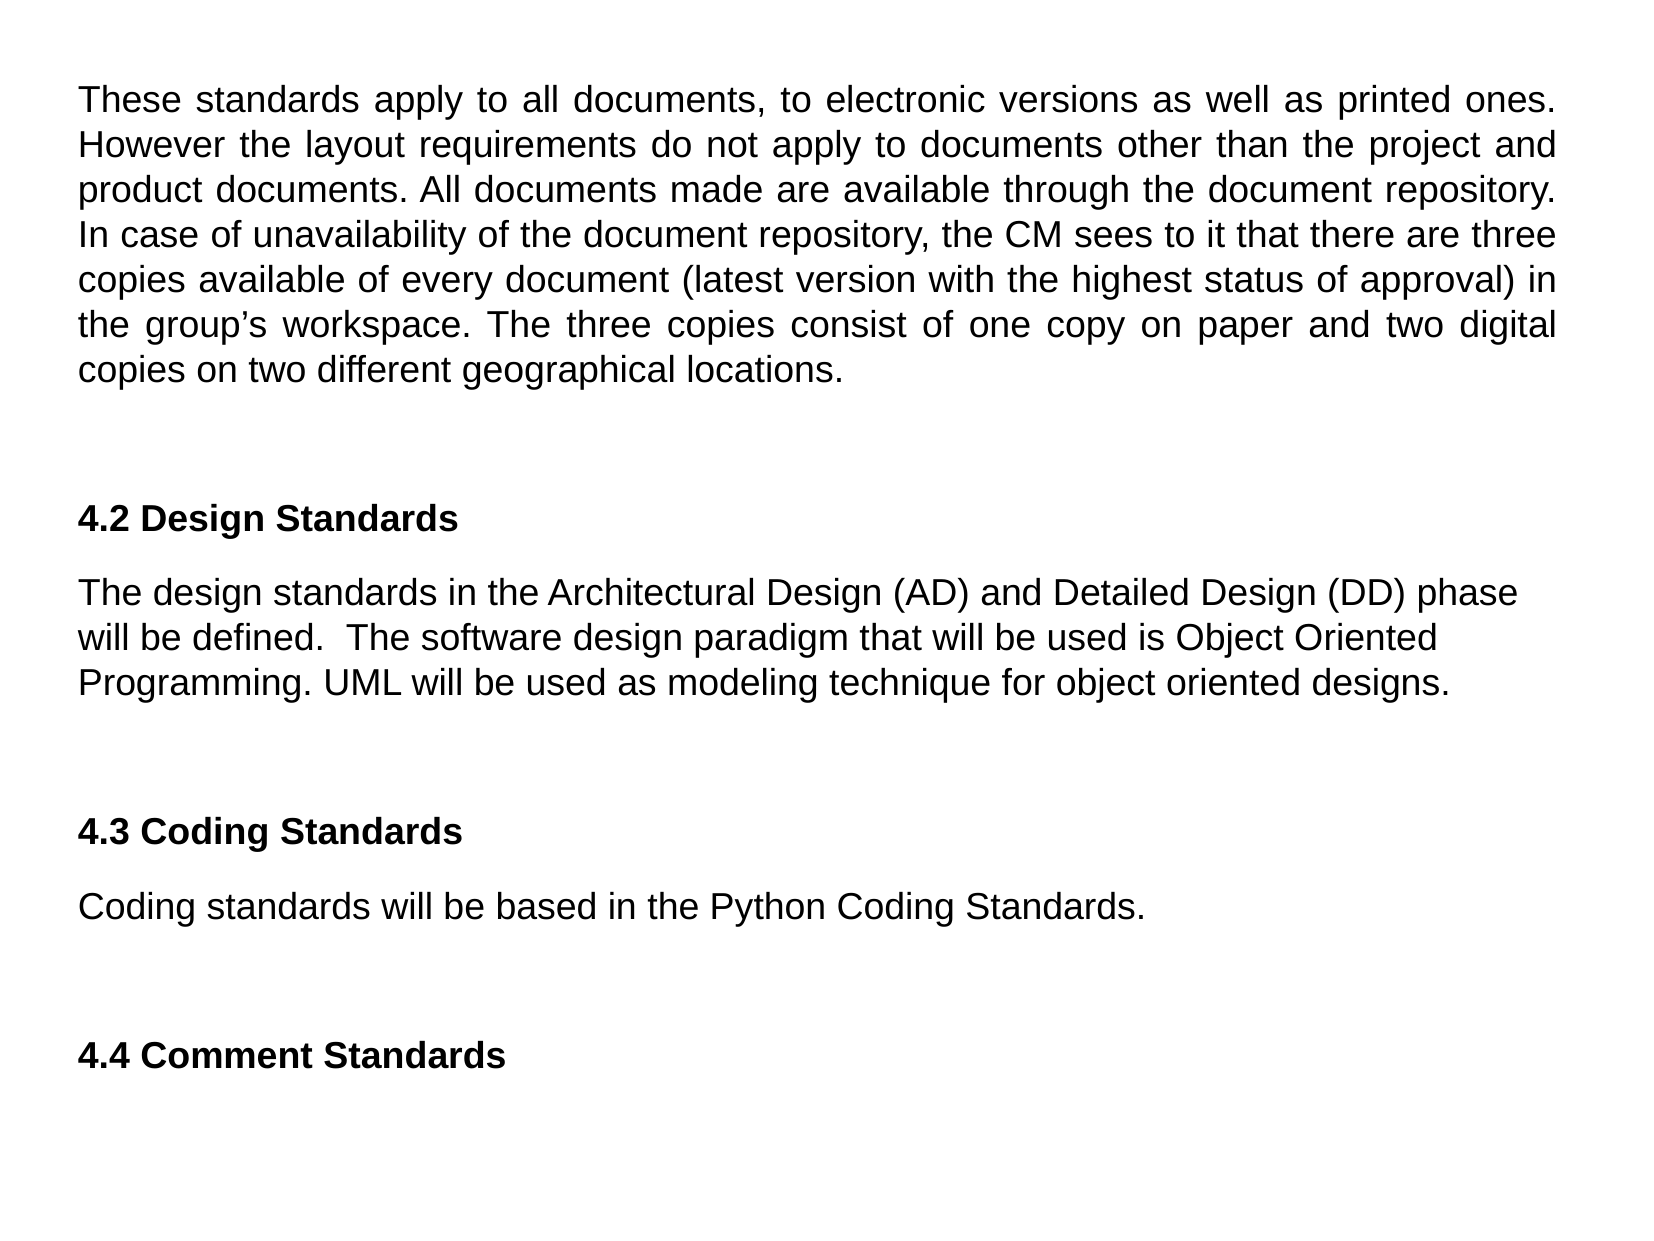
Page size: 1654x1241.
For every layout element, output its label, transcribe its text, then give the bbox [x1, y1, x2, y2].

list These standards apply to all documents, to electronic versions as well as printed ones. However the layout requirements do not apply to documents other than the project and product documents. All documents made are available through the document repository. In case of unavailability of the document repository, the CM sees to it that there are three copies available of every document (latest version with the highest status of approval) in the group’s workspace. The three copies consist of one copy on paper and two digital copies on two different geographical locations. 4.2 Design Standards The design standards in the Architectural Design (AD) and Detailed Design (DD) phase will be defined. The software design paradigm that will be used is Object Oriented Programming. UML will be used as modeling technique for object oriented designs. 4.3 Coding Standards Coding standards will be based in the Python Coding Standards. 4.4 Comment Standards [77, 74, 1567, 1157]
